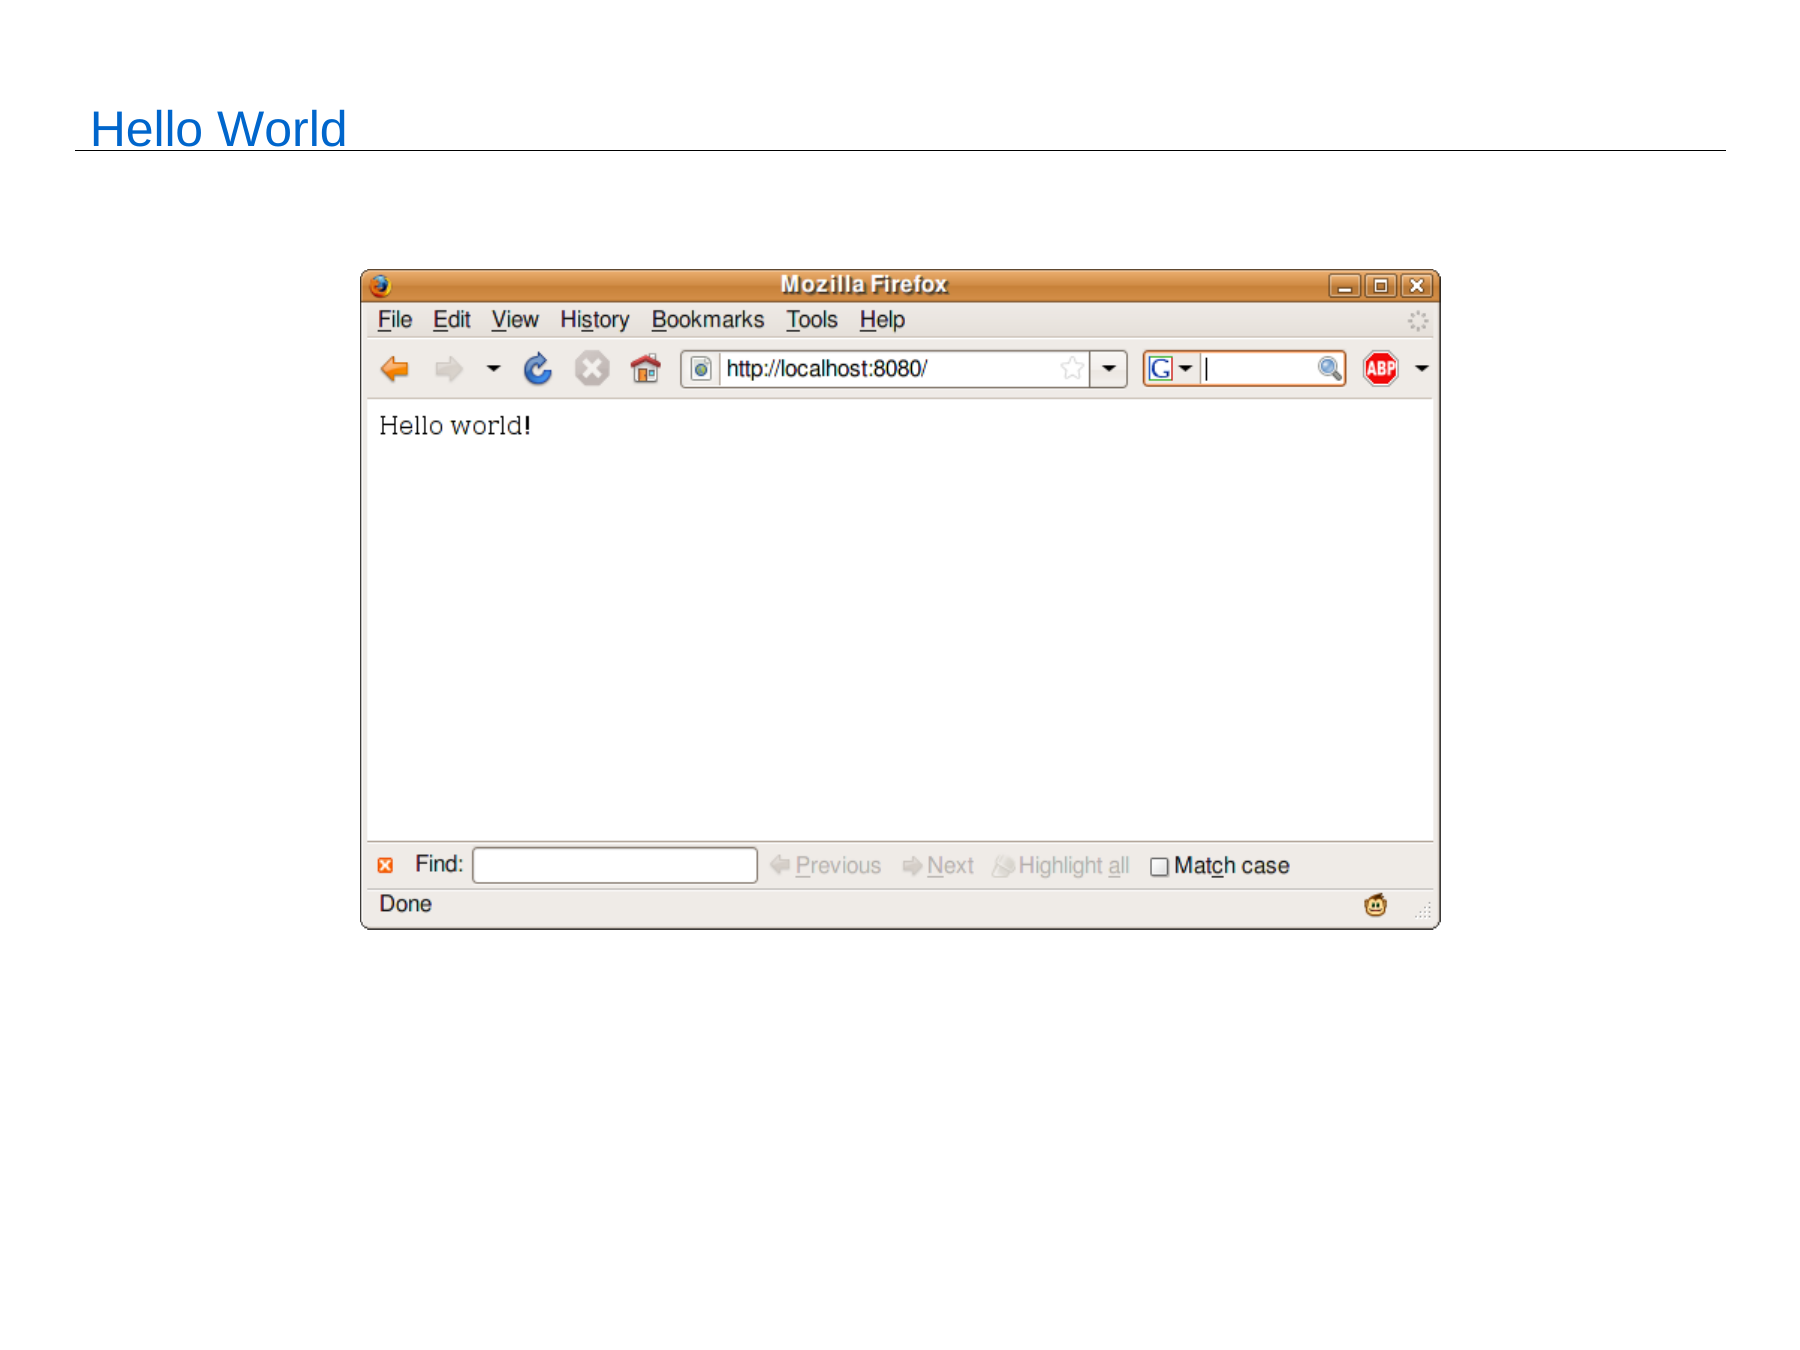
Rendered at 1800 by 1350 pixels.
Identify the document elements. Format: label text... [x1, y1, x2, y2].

title Hello World [89, 71, 1489, 165]
picture [360, 269, 1441, 930]
